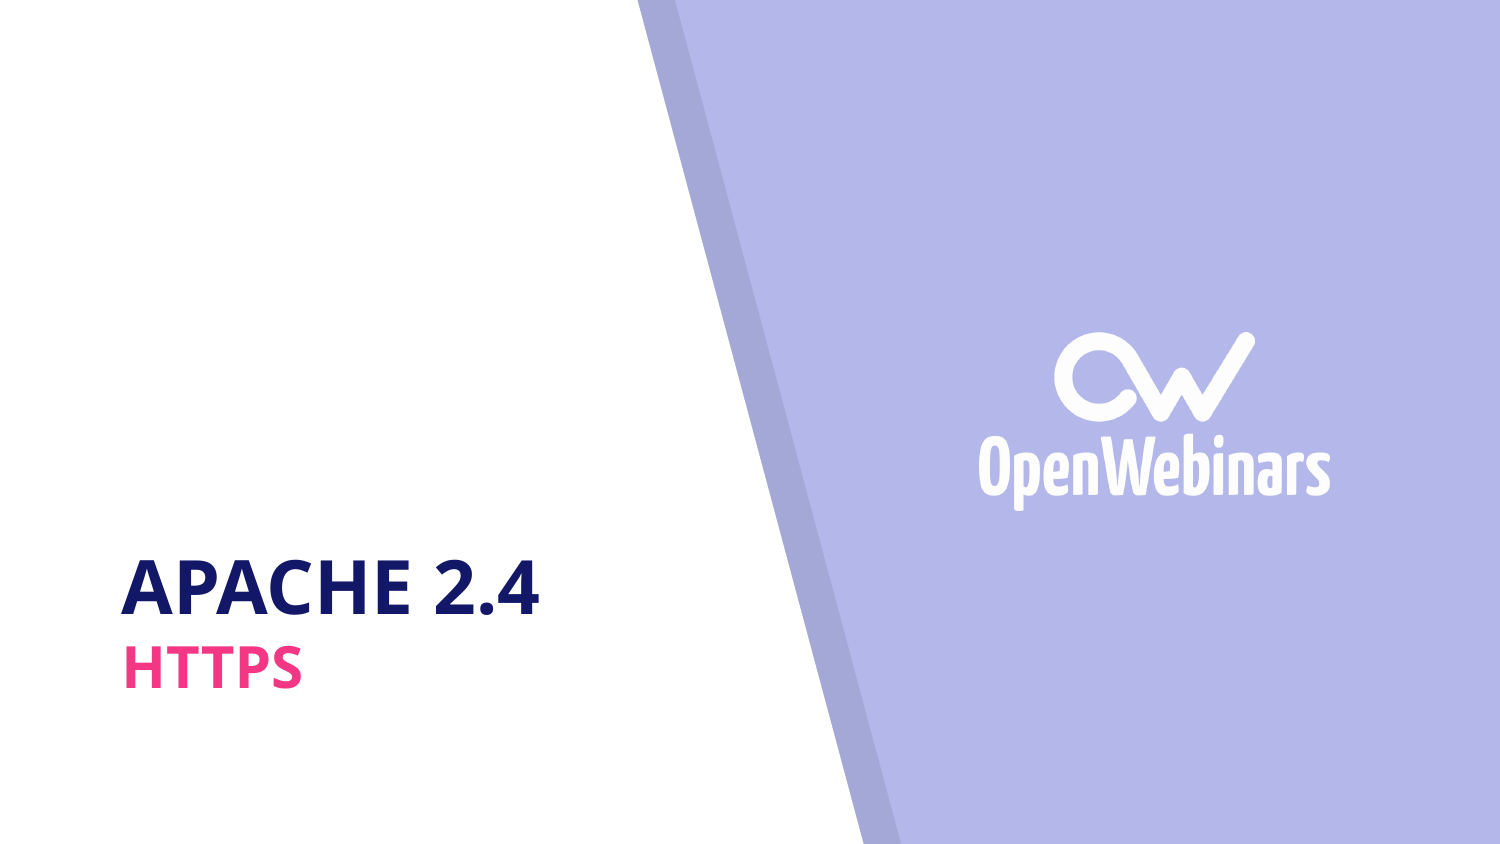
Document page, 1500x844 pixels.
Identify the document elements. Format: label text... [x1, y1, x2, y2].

title APACHE 2.4 HTTPS [106, 520, 945, 715]
picture [979, 332, 1330, 512]
